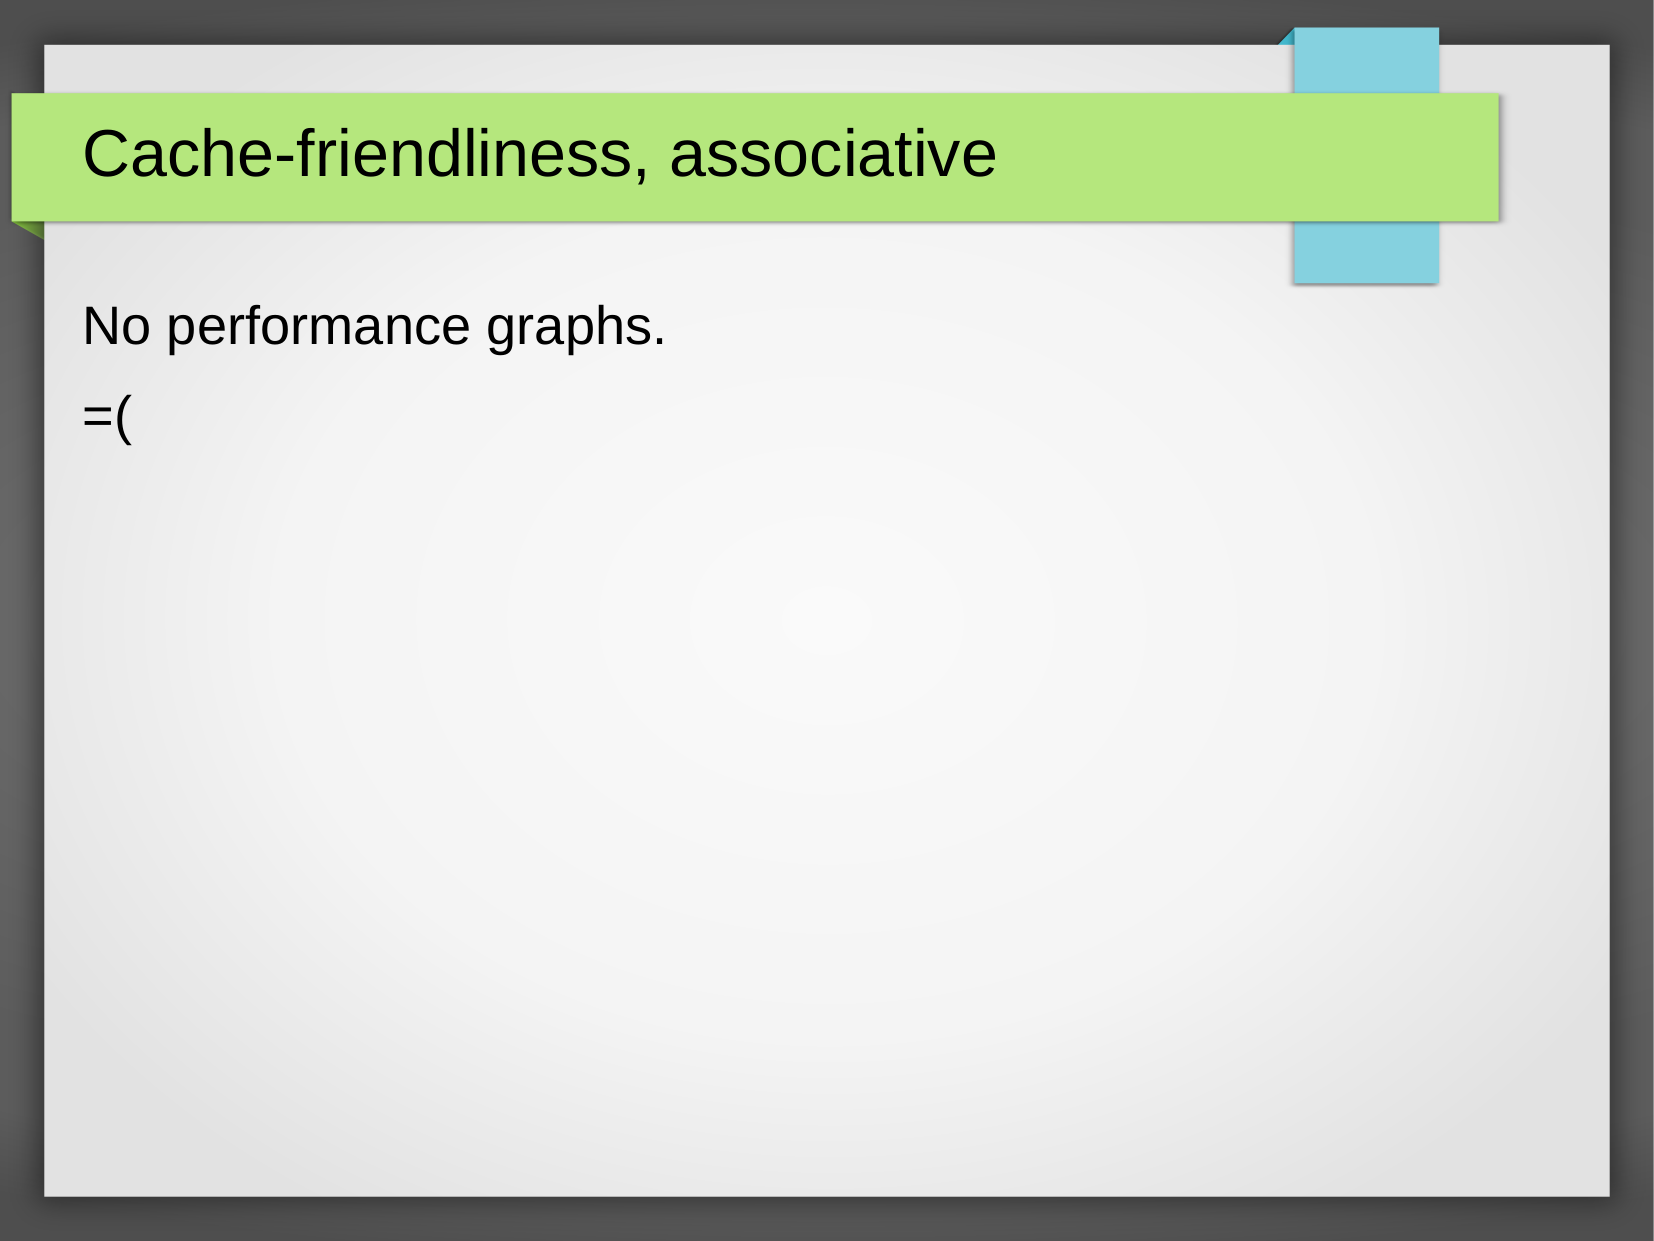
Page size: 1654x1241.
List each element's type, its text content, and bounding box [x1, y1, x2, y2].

list No performance graphs. =( [82, 295, 1571, 1015]
picture [0, 0, 1654, 1241]
title Cache-friendliness, associative [82, 94, 1264, 213]
